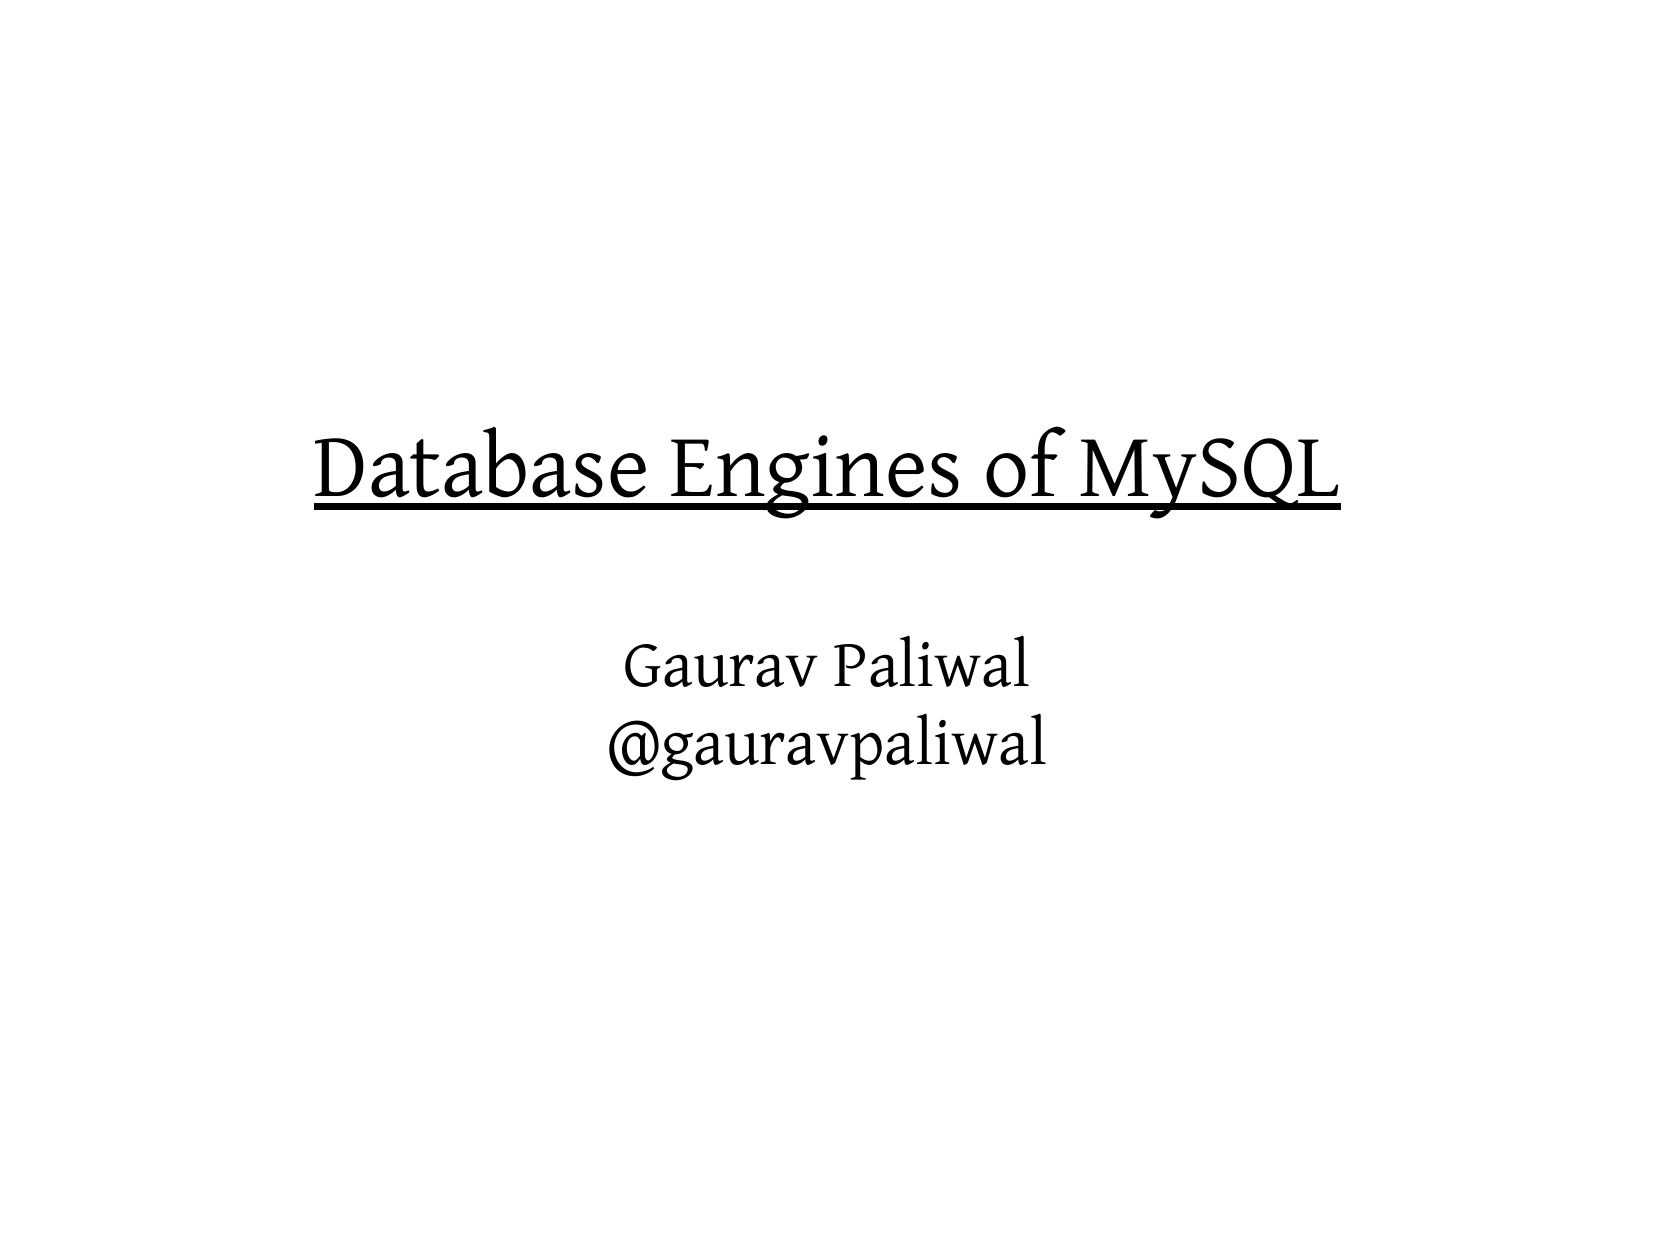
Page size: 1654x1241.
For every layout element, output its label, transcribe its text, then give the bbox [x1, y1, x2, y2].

title Database Engines of MySQL Gaurav Paliwal @gauravpaliwal [121, 416, 1534, 784]
